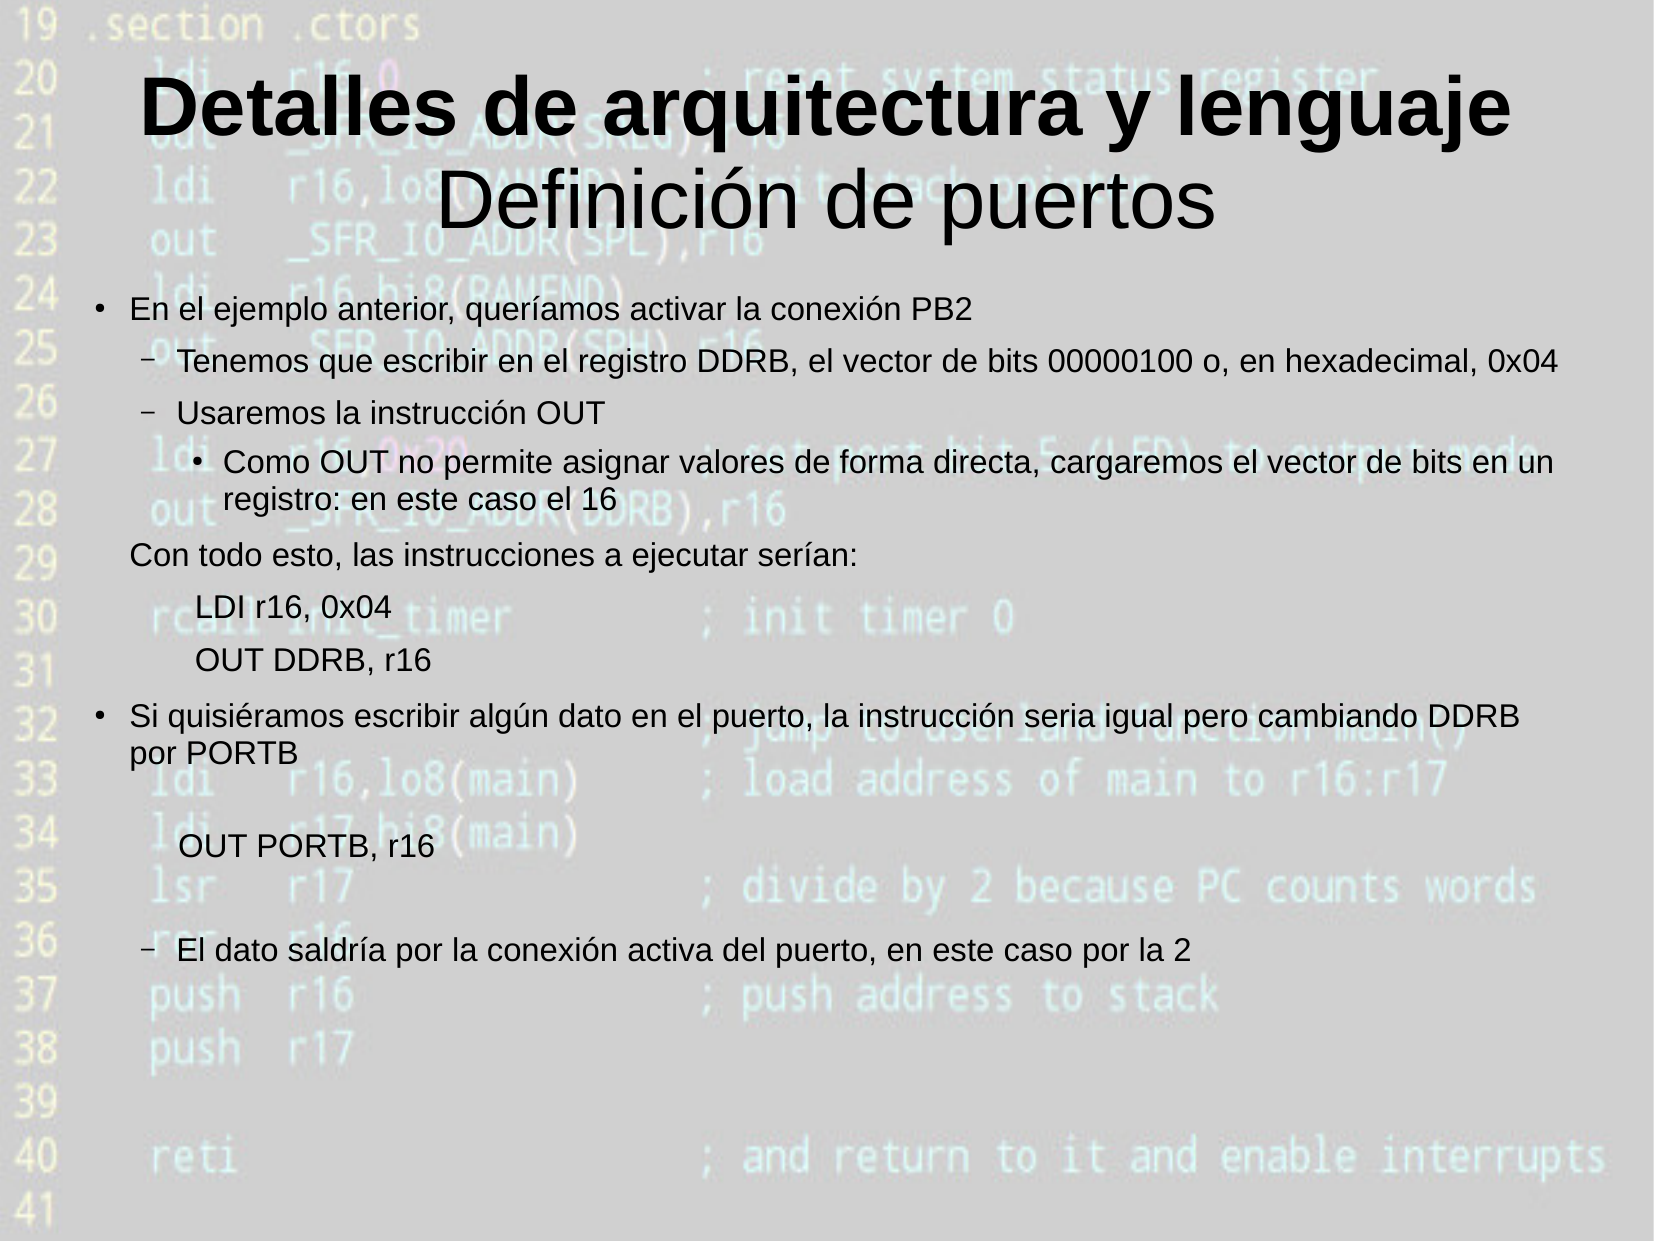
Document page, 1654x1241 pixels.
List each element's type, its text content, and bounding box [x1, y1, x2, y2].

list En el ejemplo anterior, queríamos activar la conexión PB2 Tenemos que escribir en el registro DDRB, el vector de bits 00000100 o, en hexadecimal, 0x04 Usaremos la instrucción OUT Como OUT no permite asignar valores de forma directa, cargaremos el vector de bits en un registro: en este caso el 16 Con todo esto, las instrucciones a ejecutar serían: LDI r16, 0x04 OUT DDRB, r16 Si quisiéramos escribir algún dato en el puerto, la instrucción seria igual pero cambiando DDRB por PORTB OUT PORTB, r16 El dato saldría por la conexión activa del puerto, en este caso por la 2 [82, 290, 1571, 1146]
title Detalles de arquitectura y lenguaje Definición de puertos [82, 49, 1571, 257]
picture [0, 0, 1654, 1241]
